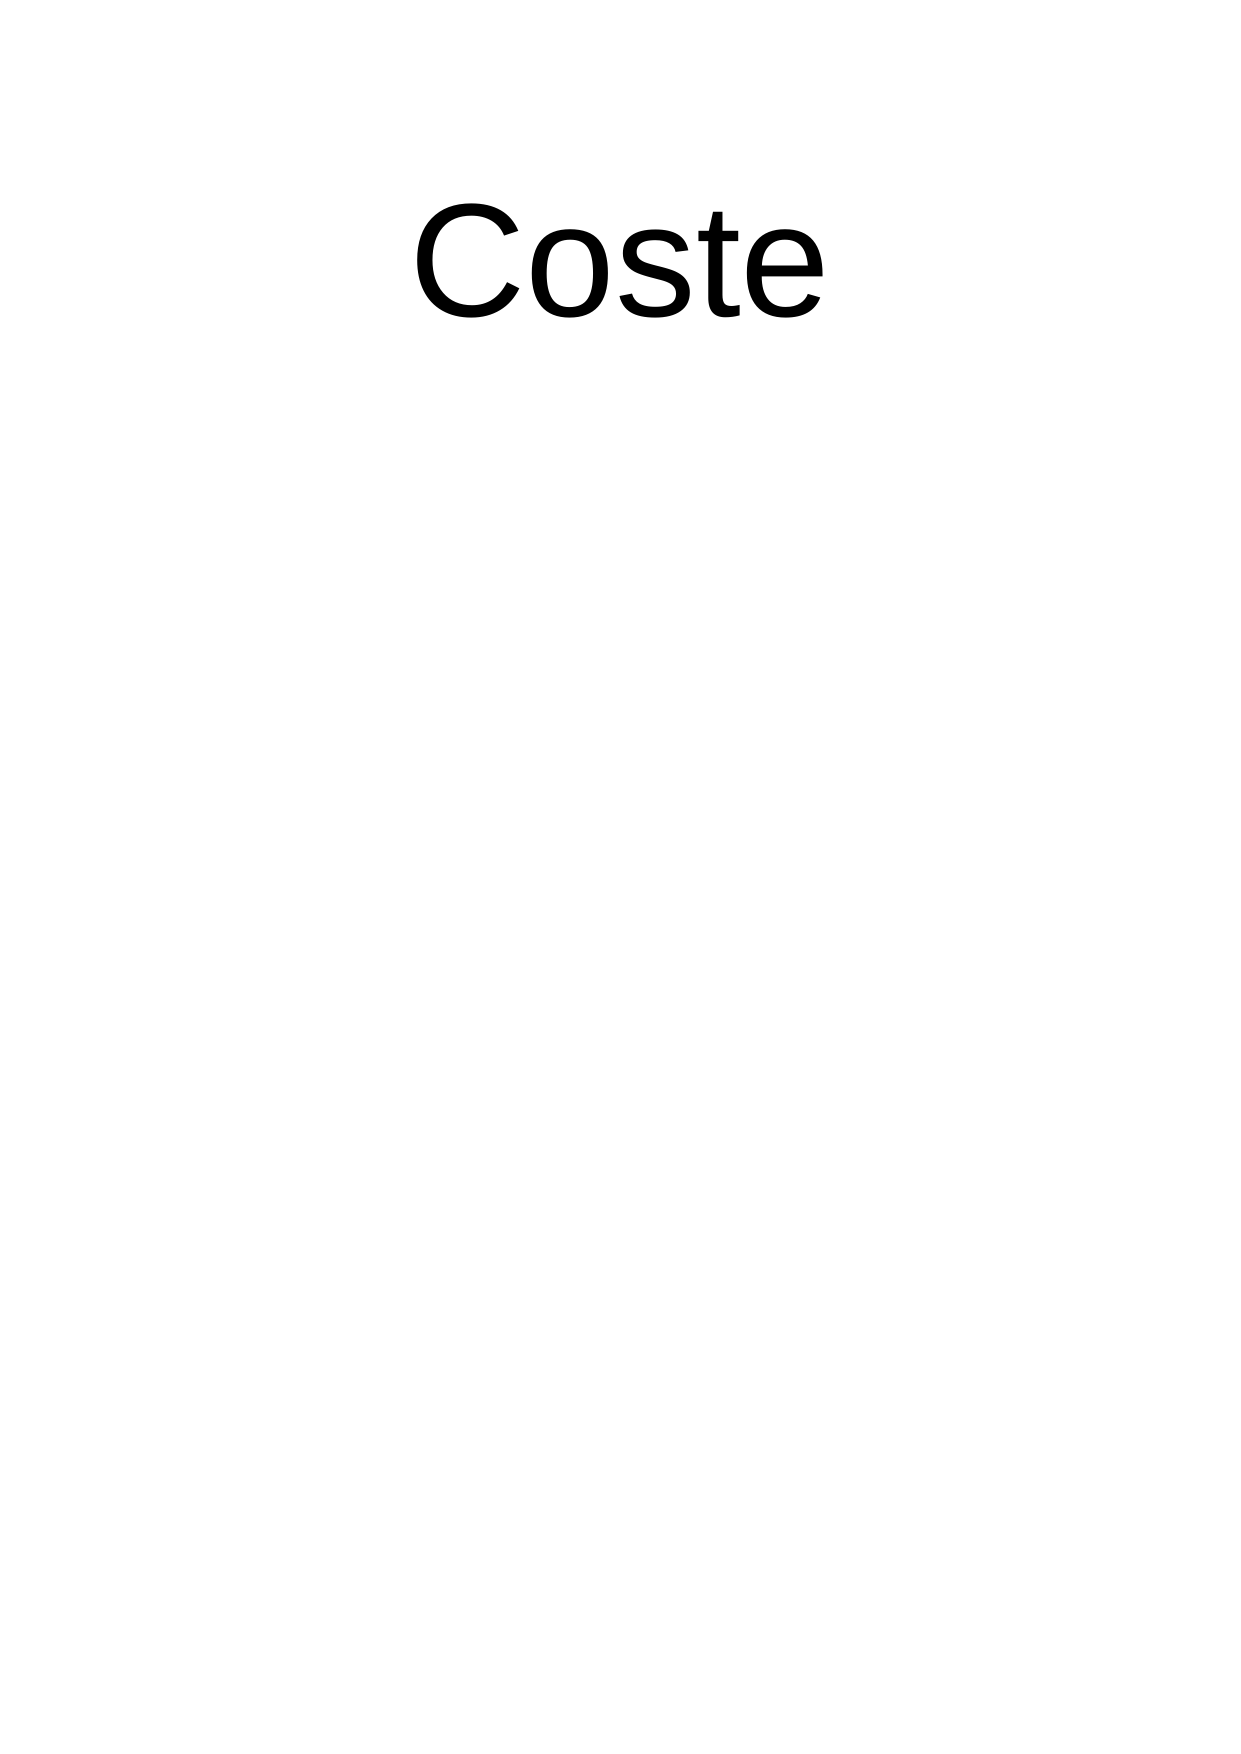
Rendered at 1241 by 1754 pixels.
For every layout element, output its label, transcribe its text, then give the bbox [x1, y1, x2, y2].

title Coste [115, 0, 1125, 532]
